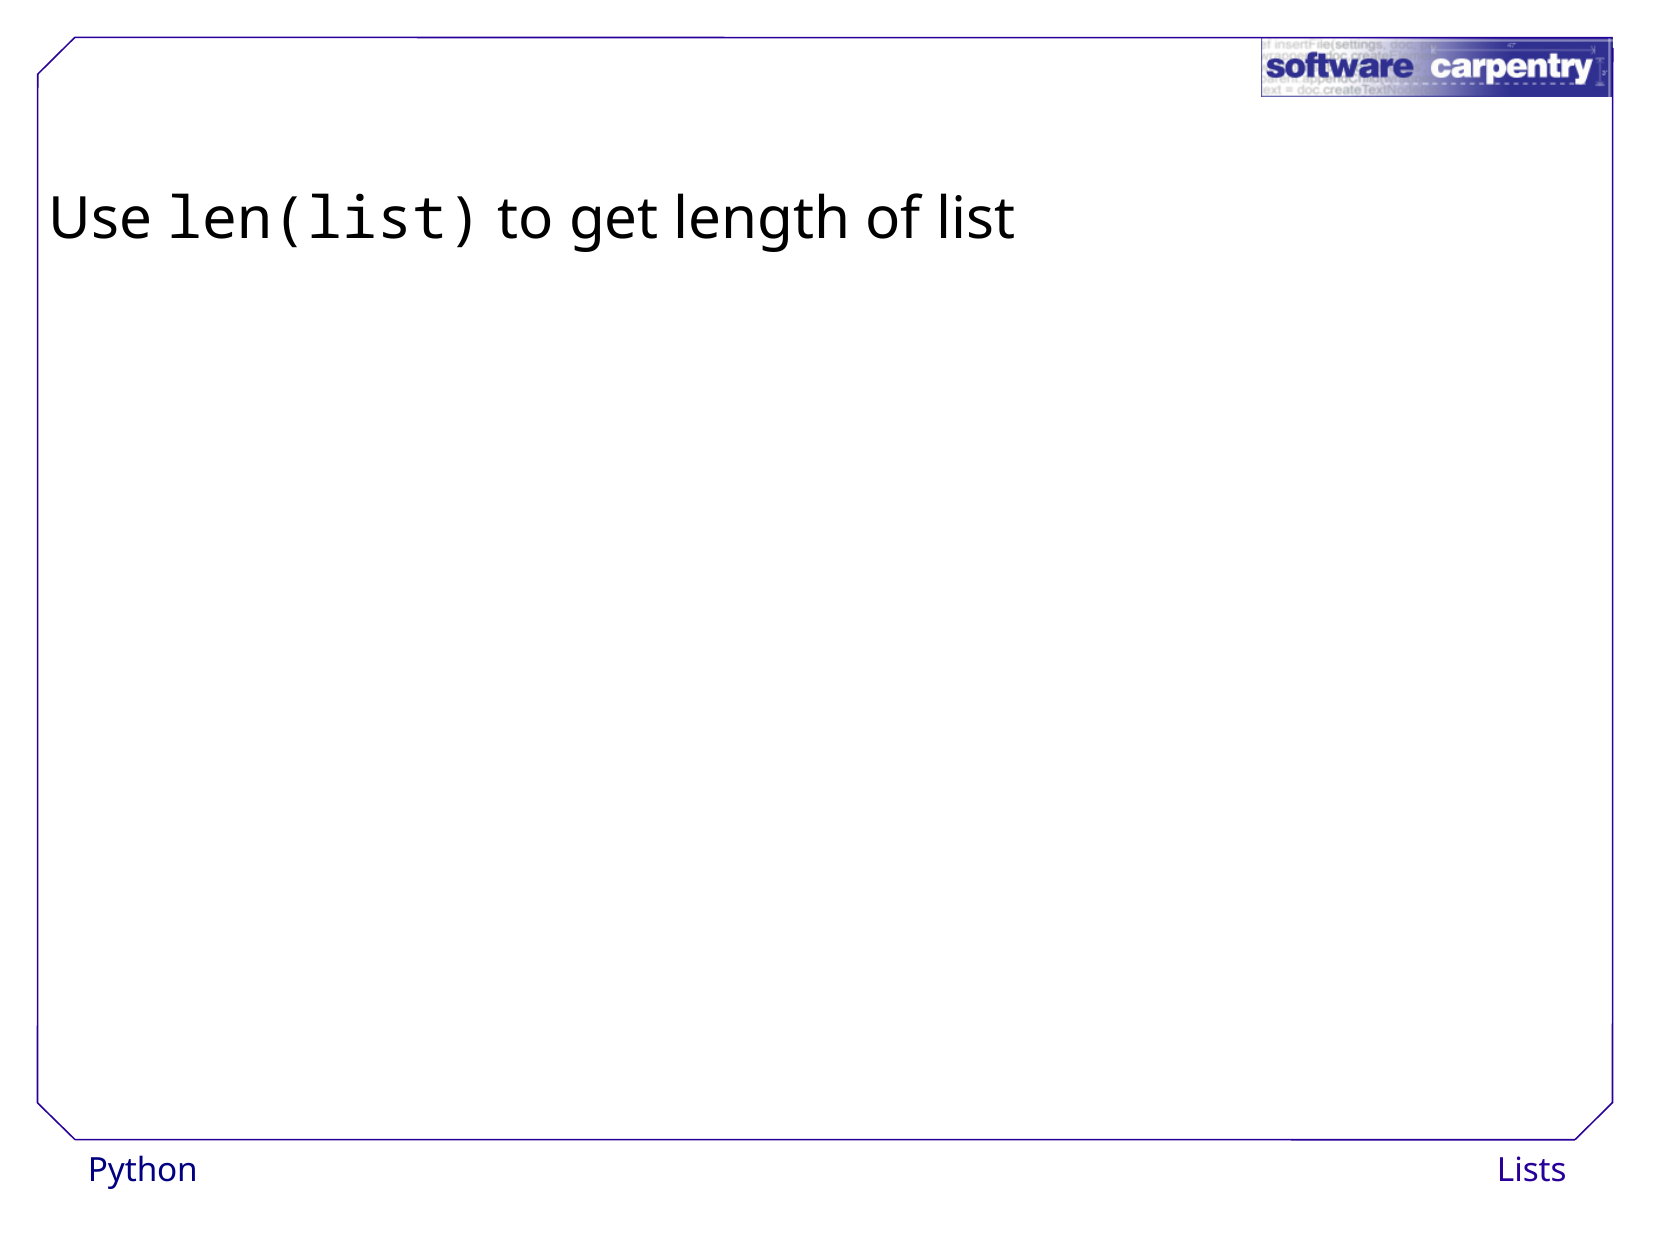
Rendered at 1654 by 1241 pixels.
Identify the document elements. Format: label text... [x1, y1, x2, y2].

text_box Use len(list) to get length of list [34, 138, 1181, 259]
picture [1261, 39, 1613, 97]
